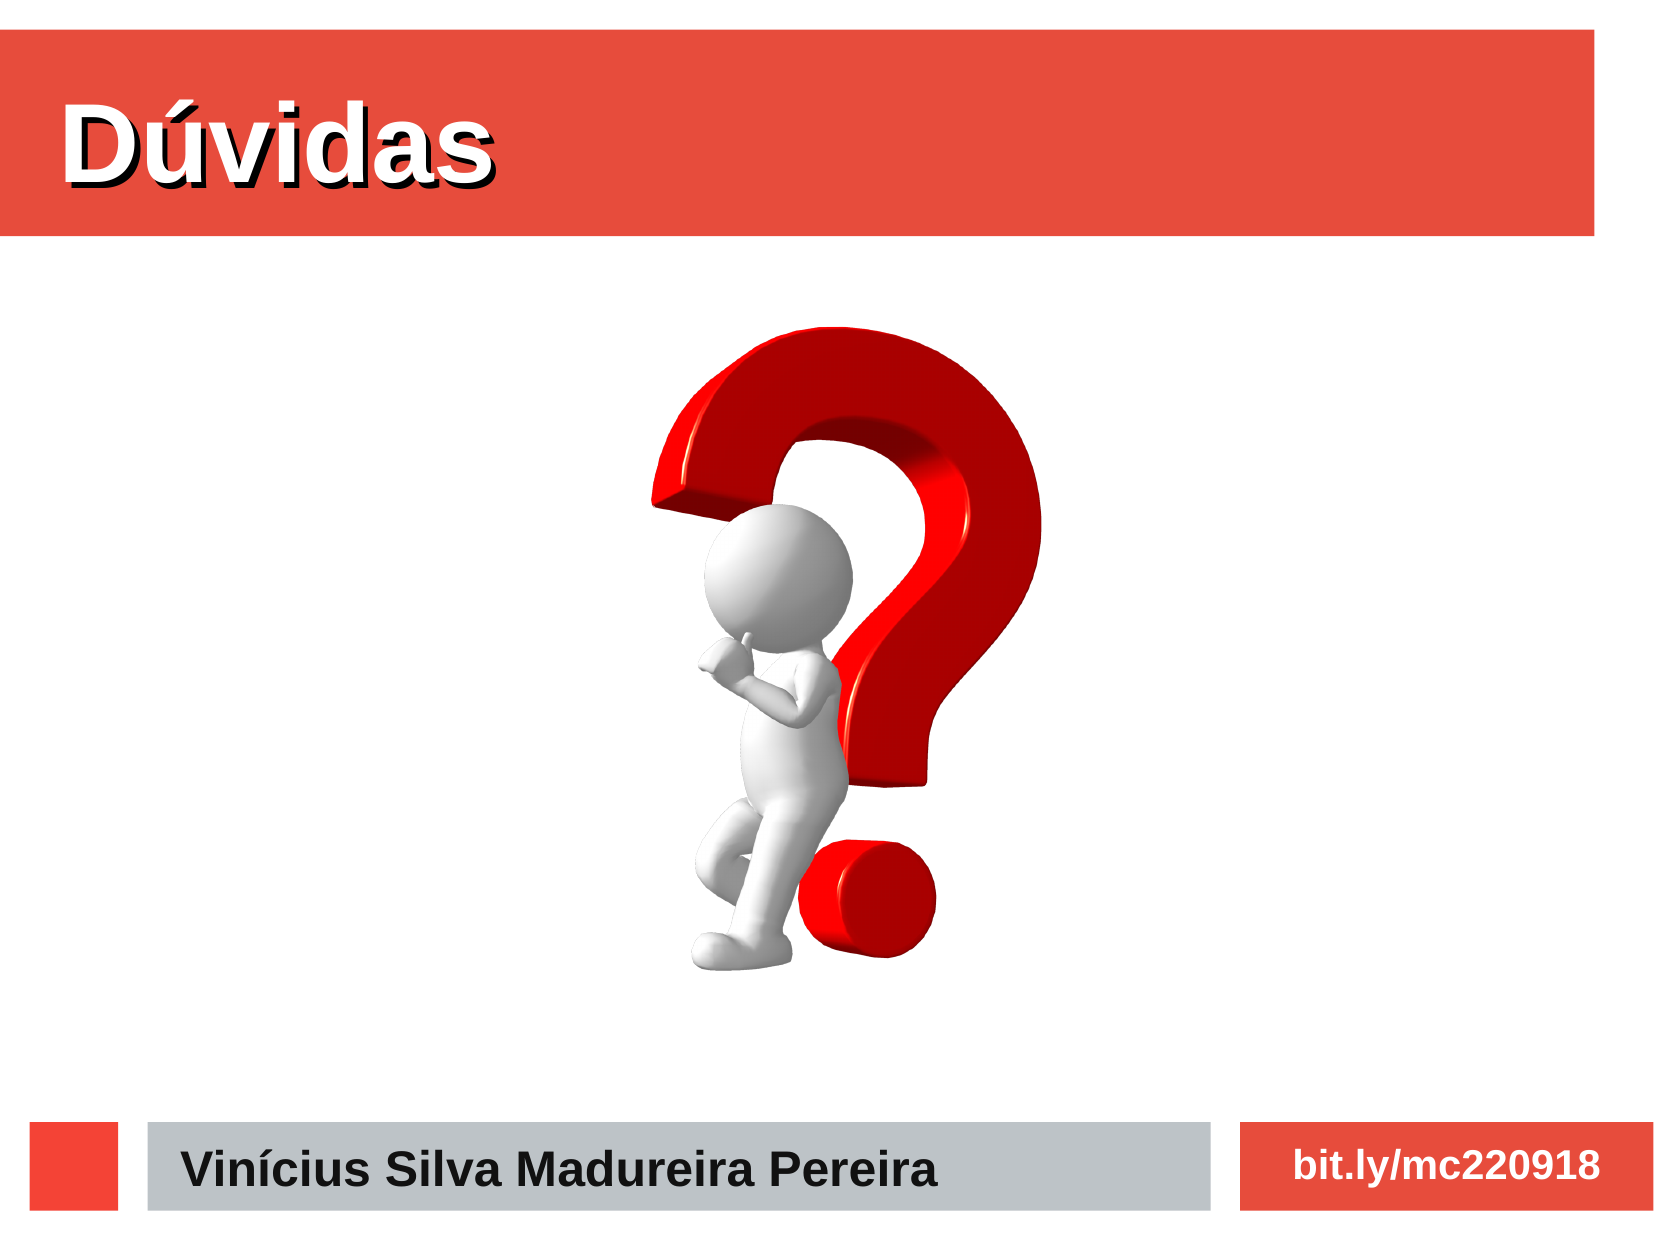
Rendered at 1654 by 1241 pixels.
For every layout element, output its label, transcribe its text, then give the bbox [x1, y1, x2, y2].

title Dúvidas [59, 59, 1595, 207]
text_box Vinícius Silva Madureira Pereira [165, 1133, 1170, 1205]
picture [494, 315, 1159, 981]
text_box bit.ly/mc220918 [1228, 1133, 1654, 1205]
